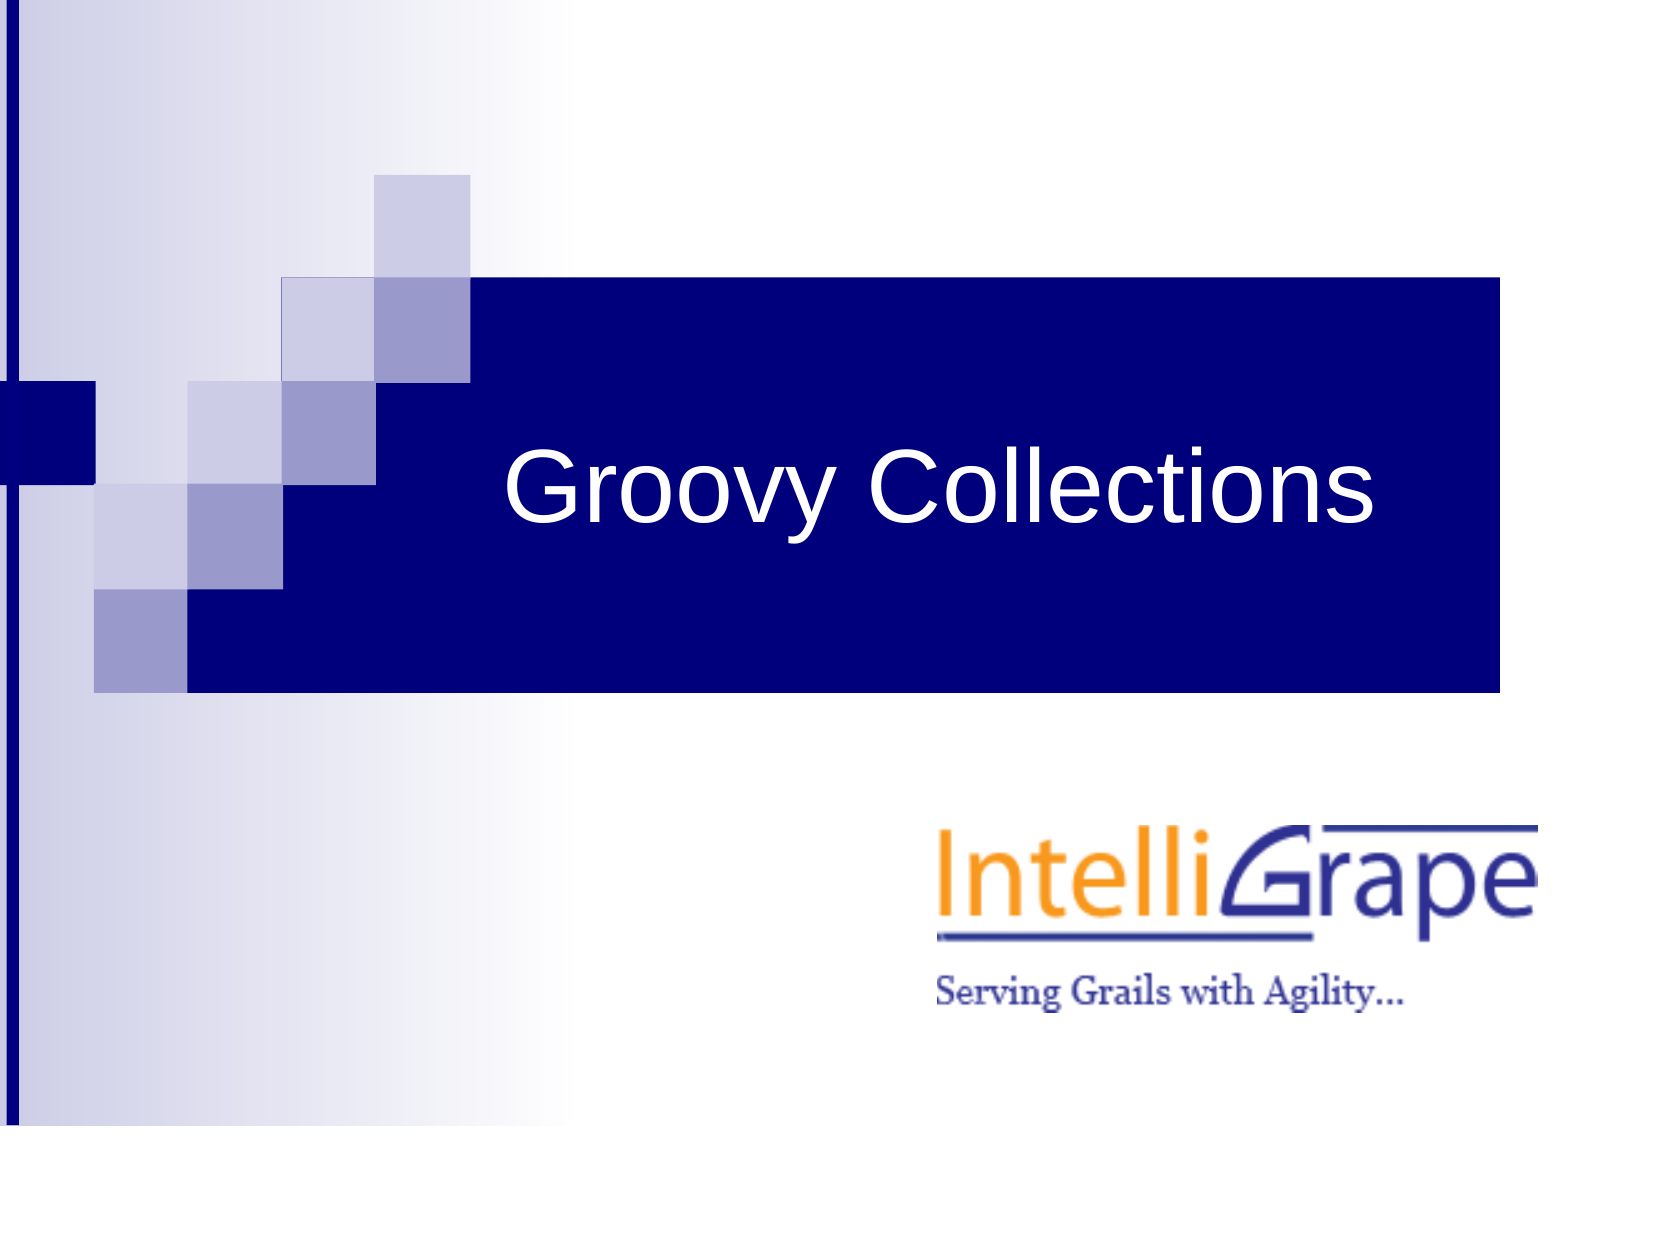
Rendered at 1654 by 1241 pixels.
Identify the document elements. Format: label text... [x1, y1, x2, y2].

title Groovy Collections [487, 300, 1476, 663]
picture [937, 825, 1538, 1013]
